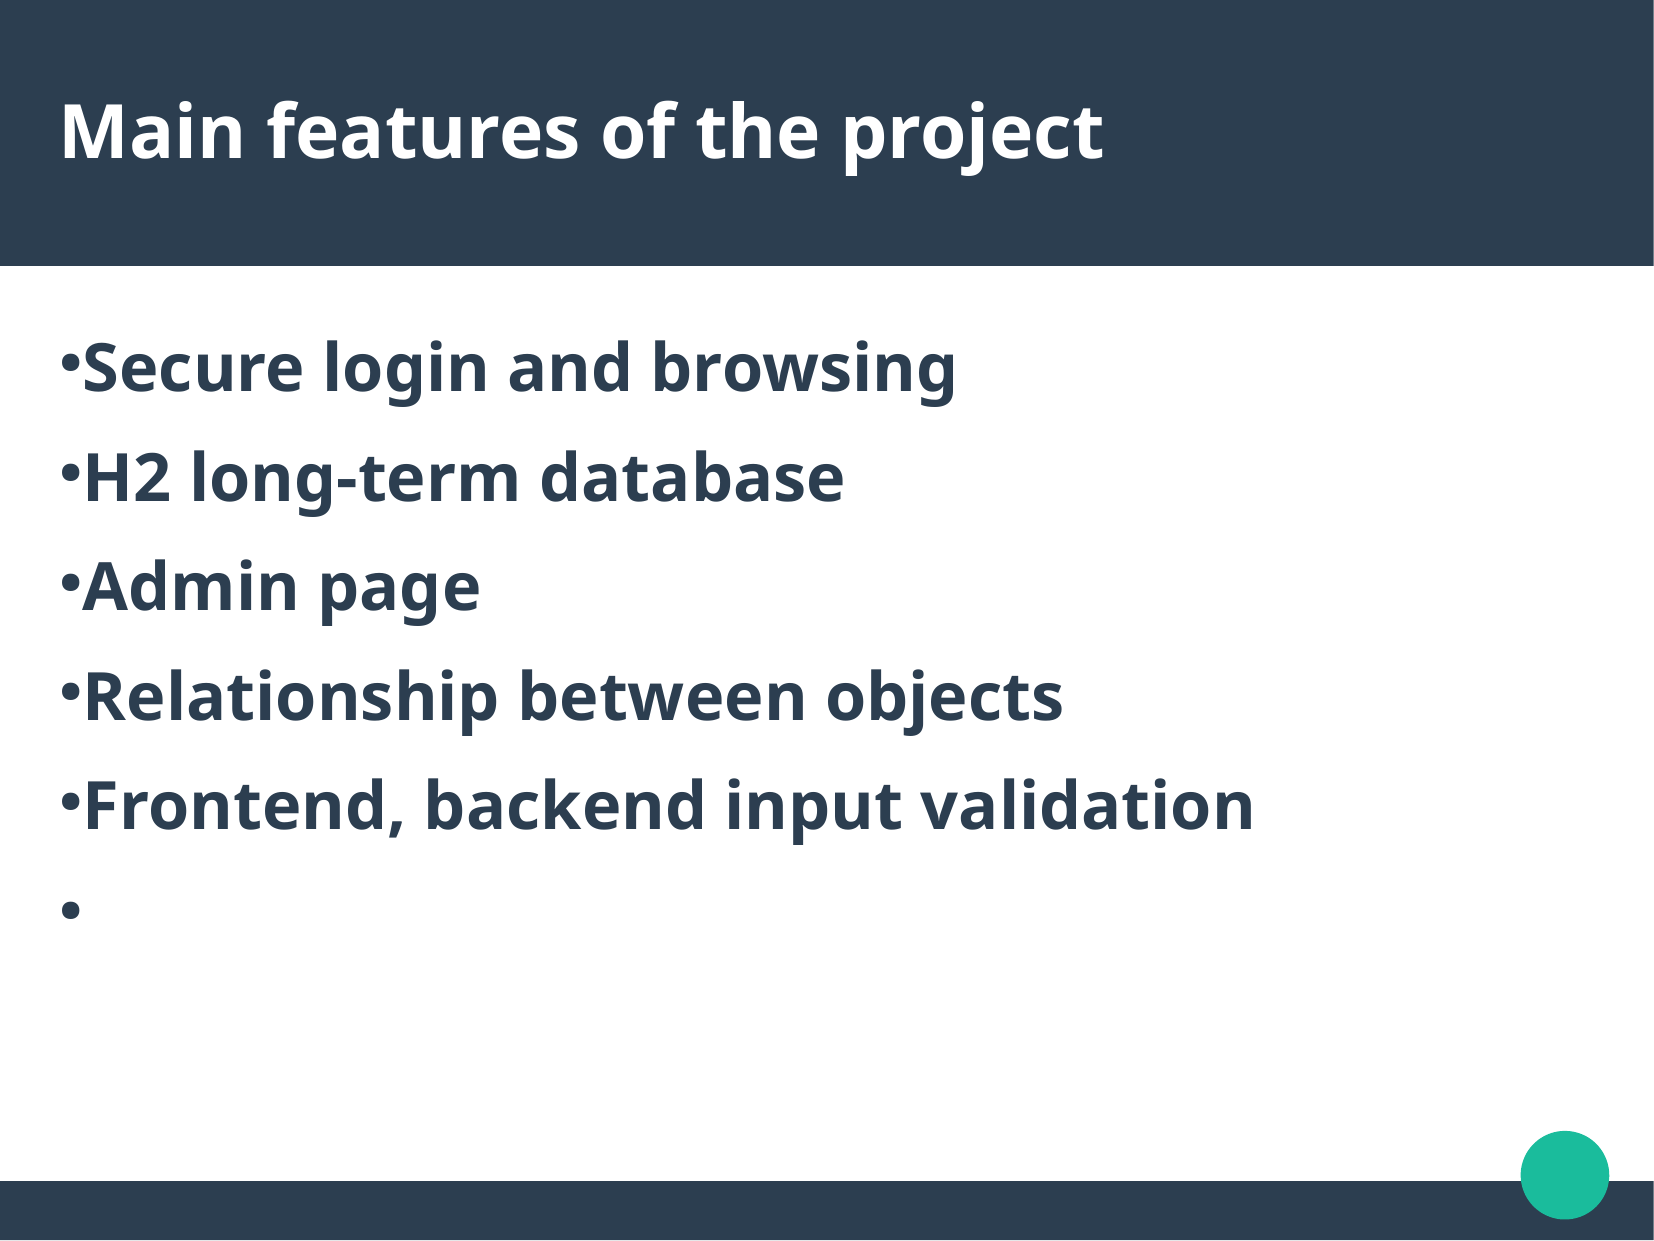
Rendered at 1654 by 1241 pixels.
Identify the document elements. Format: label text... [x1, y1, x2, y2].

title Main features of the project [59, 49, 1595, 207]
list Secure login and browsing H2 long-term database Admin page Relationship between objects Frontend, backend input validation [59, 324, 1595, 1152]
